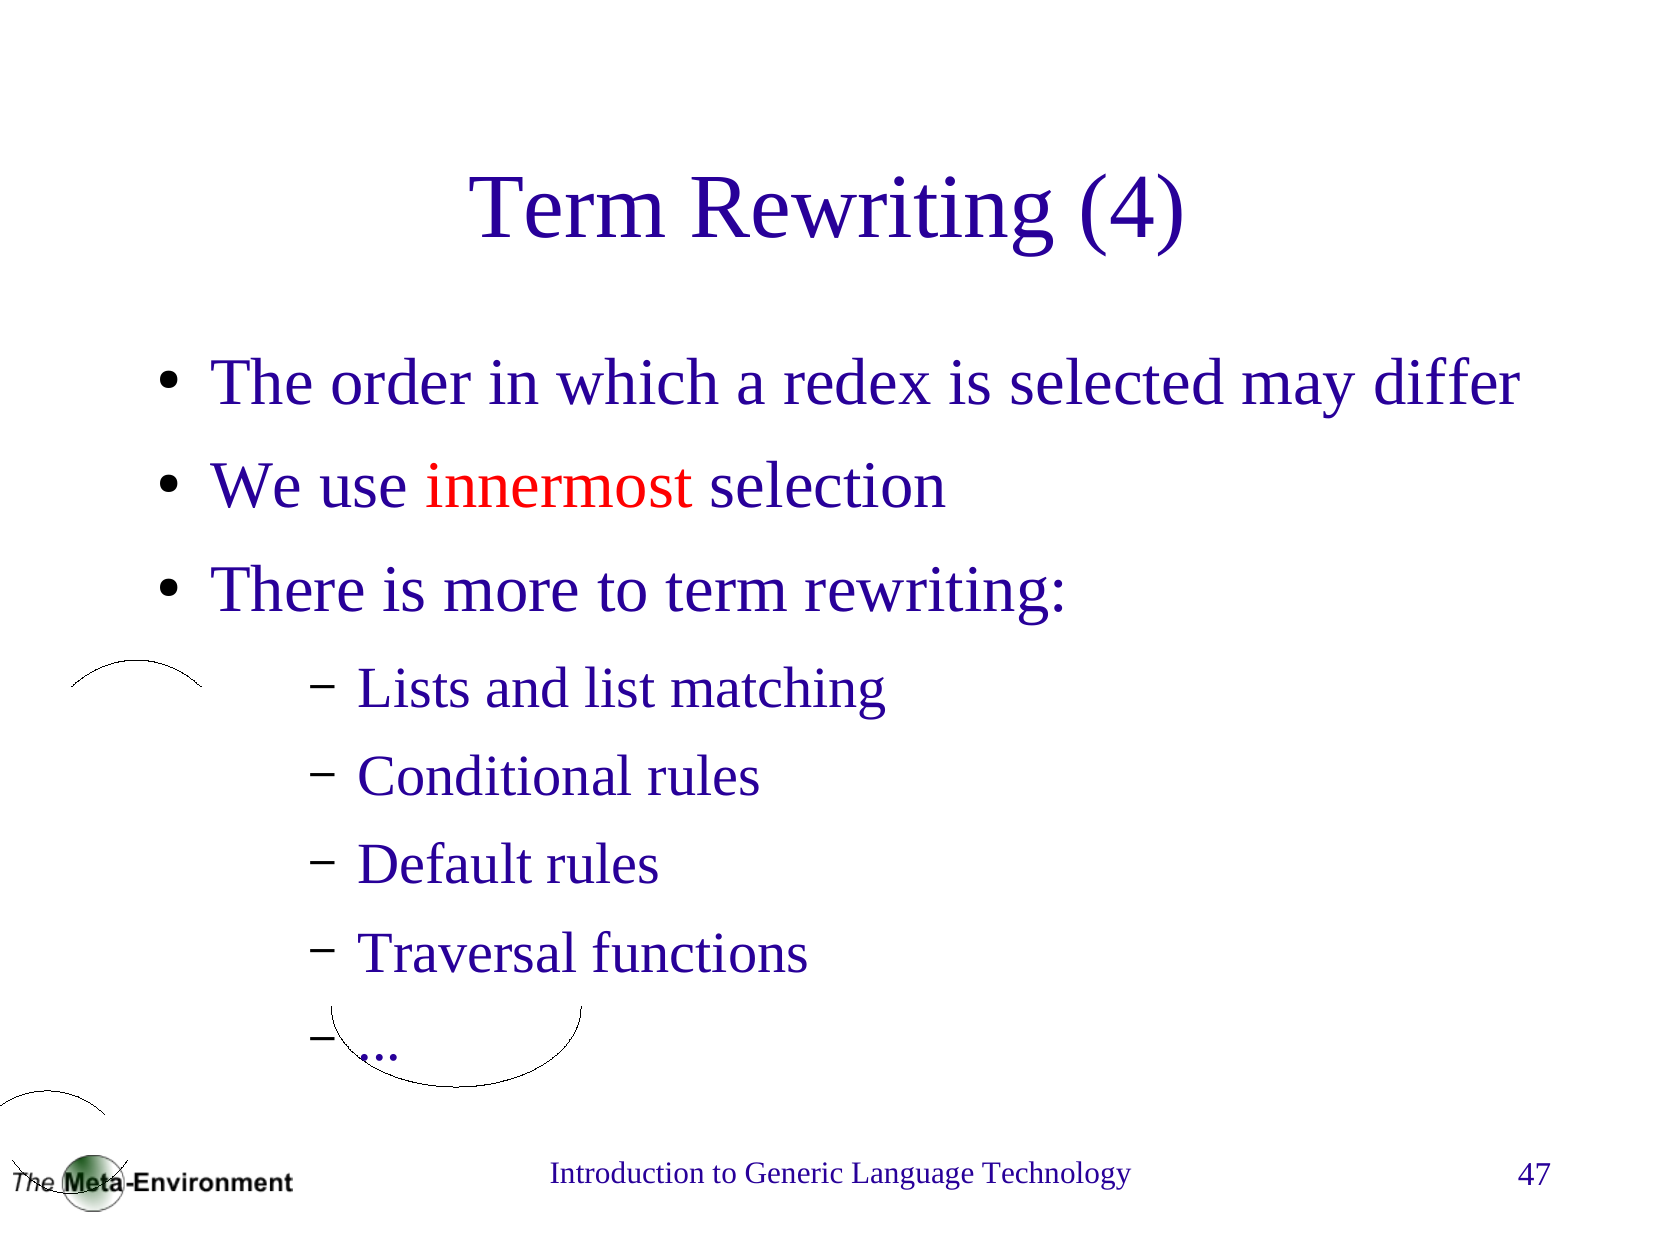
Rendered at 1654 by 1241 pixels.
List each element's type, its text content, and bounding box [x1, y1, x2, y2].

title Term Rewriting (4) [121, 102, 1534, 311]
picture [13, 1155, 293, 1212]
list The order in which a redex is selected may differ We use innermost selection There is more to term rewriting: Lists and list matching Conditional rules Default rules Traversal functions ... [121, 344, 1534, 1127]
